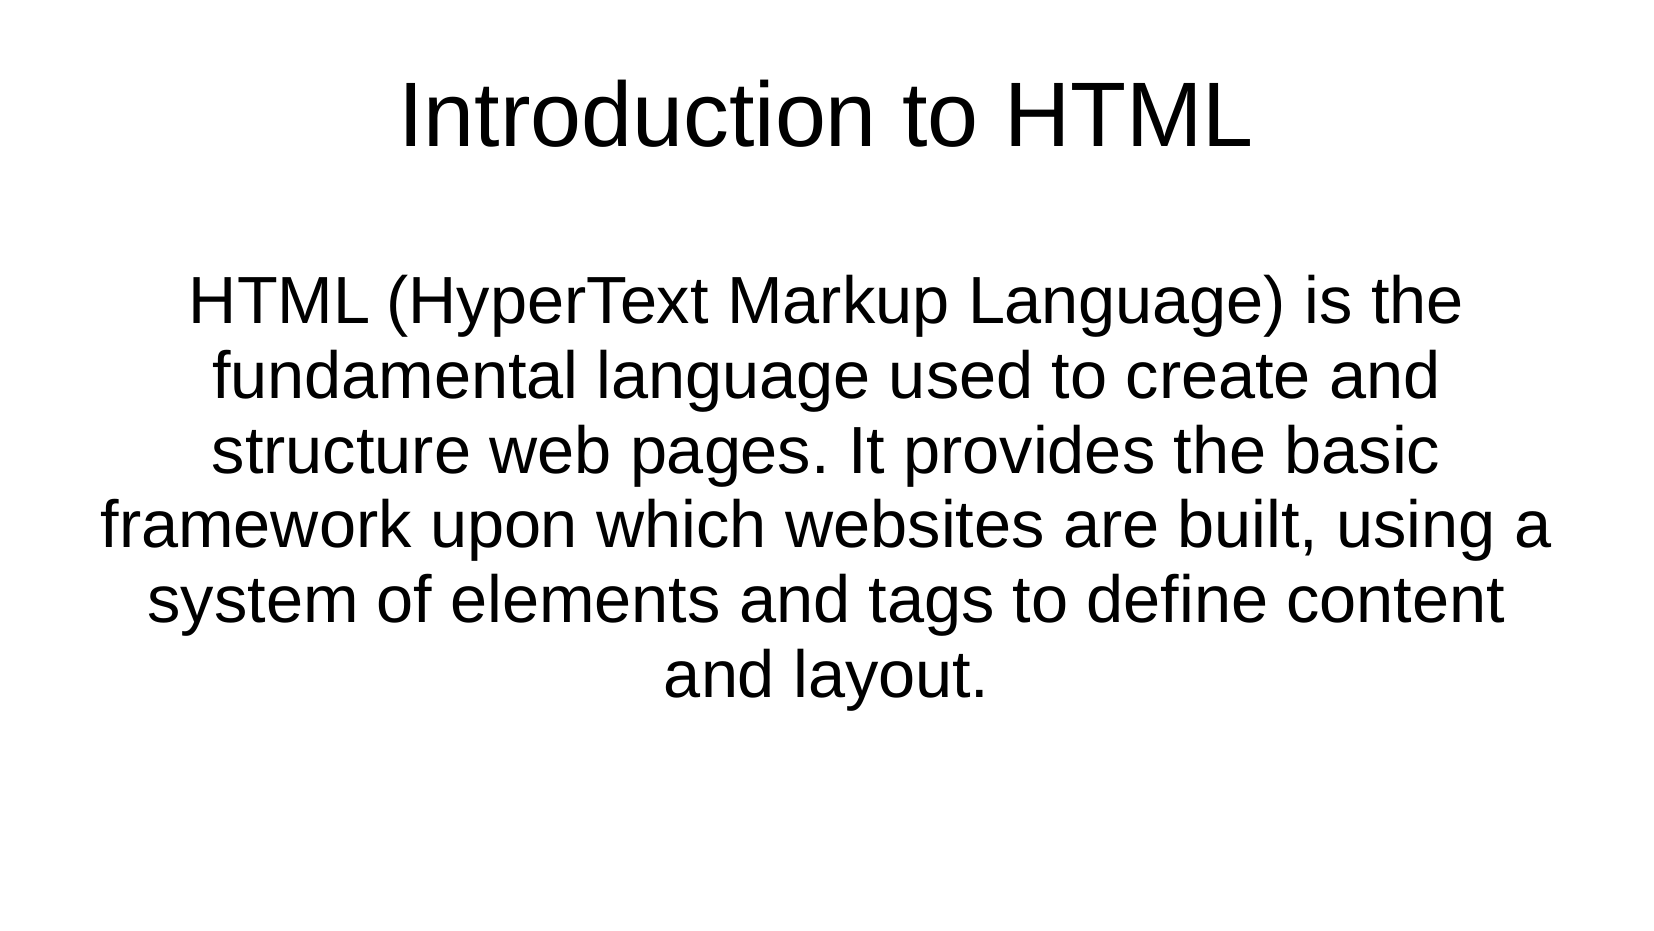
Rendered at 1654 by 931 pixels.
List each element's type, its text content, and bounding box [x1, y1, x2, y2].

subtitle HTML (HyperText Markup Language) is the fundamental language used to create and structure web pages. It provides the basic framework upon which websites are built, using a system of elements and tags to define content and layout. [82, 217, 1571, 758]
title Introduction to HTML [82, 37, 1571, 193]
